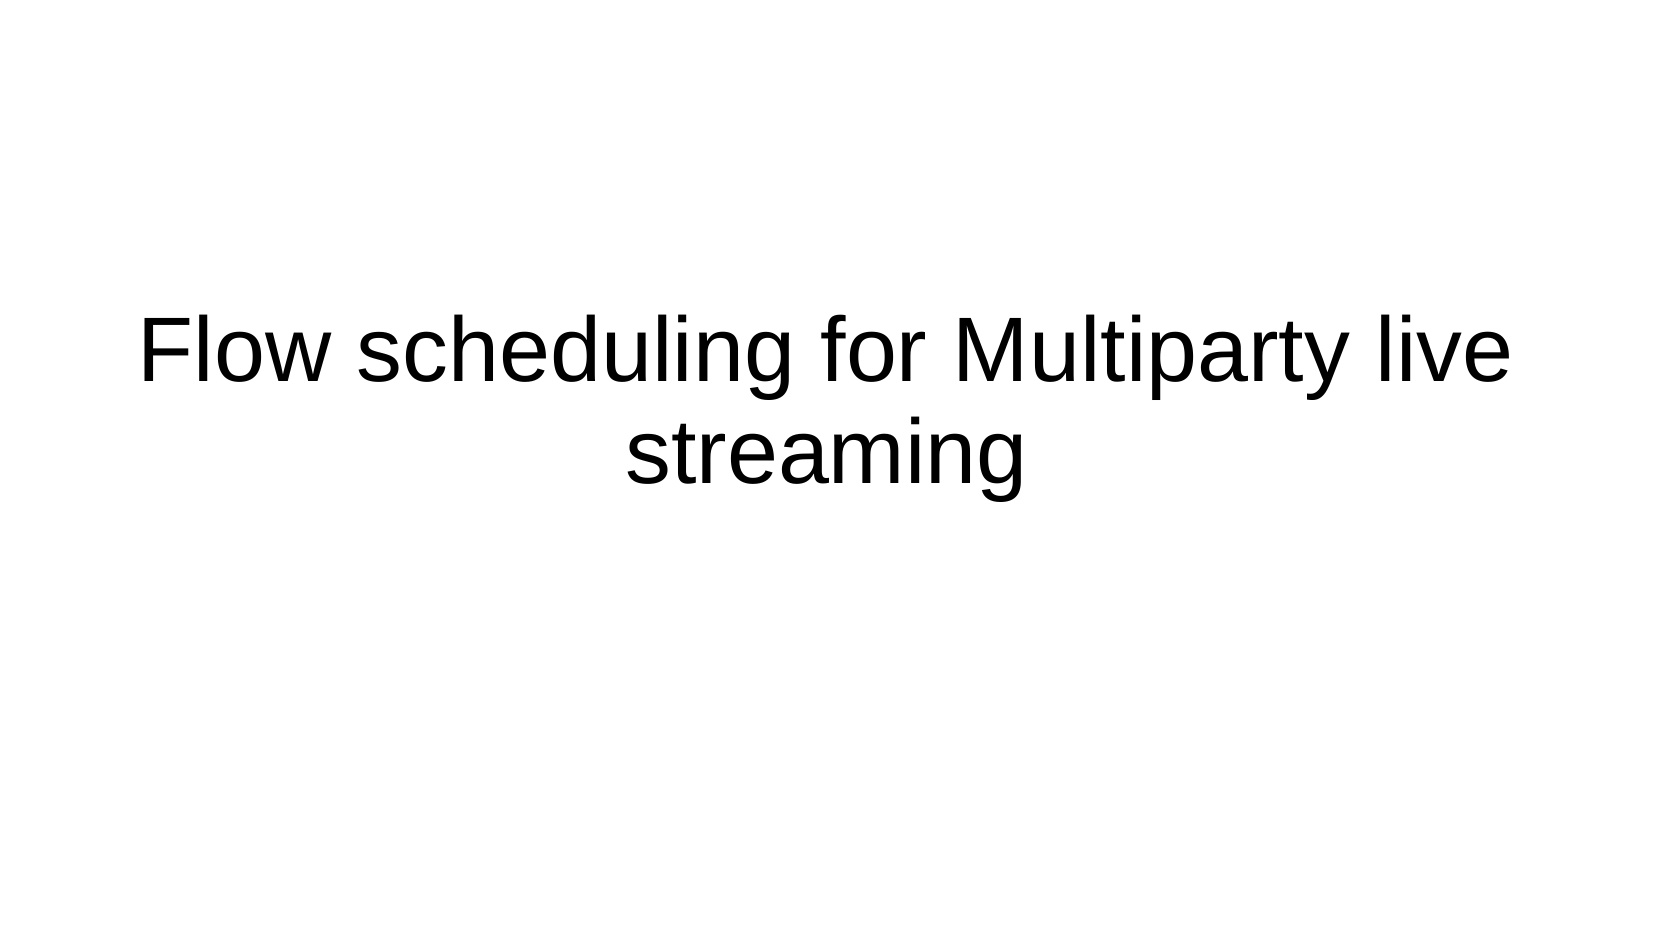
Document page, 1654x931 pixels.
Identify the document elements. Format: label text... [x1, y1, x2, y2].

subtitle Flow scheduling for Multiparty live streaming [82, 45, 1571, 757]
